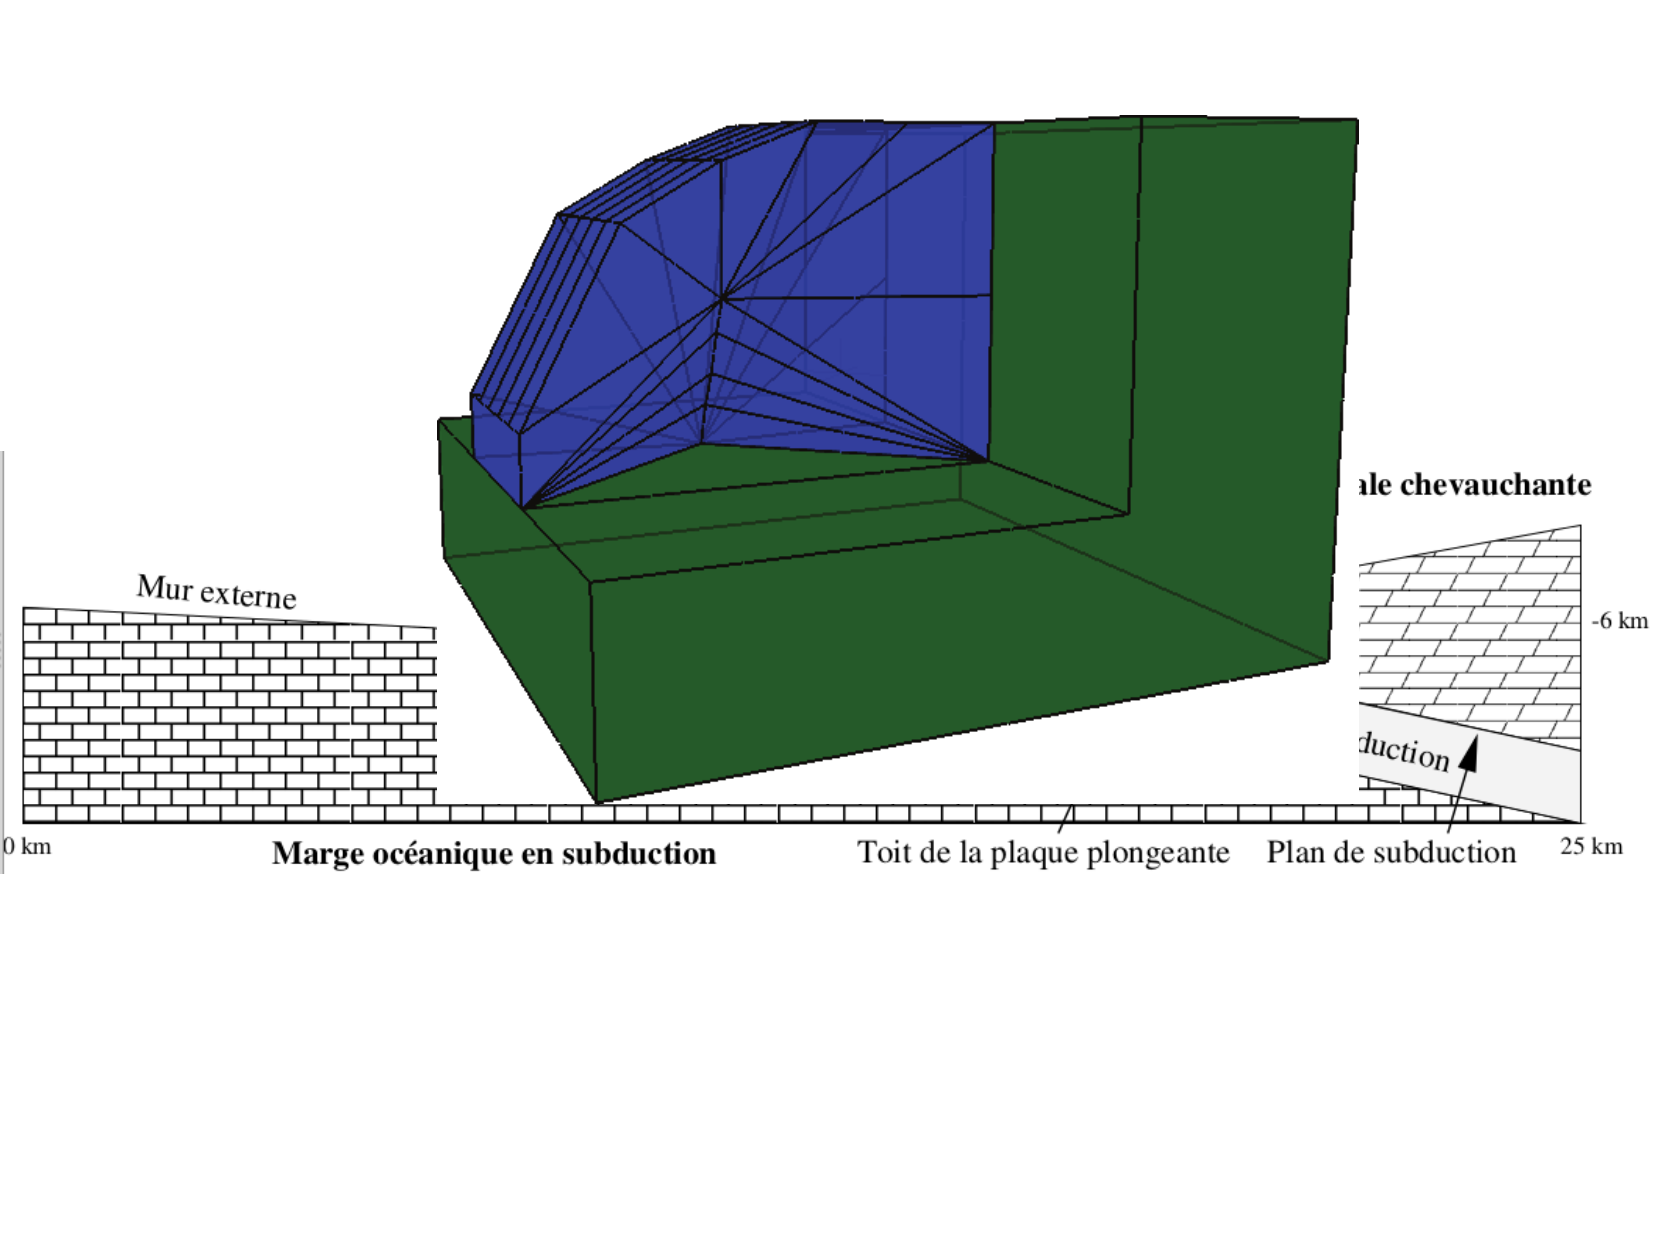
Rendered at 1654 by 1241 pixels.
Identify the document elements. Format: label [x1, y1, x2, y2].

picture [0, 115, 1654, 875]
